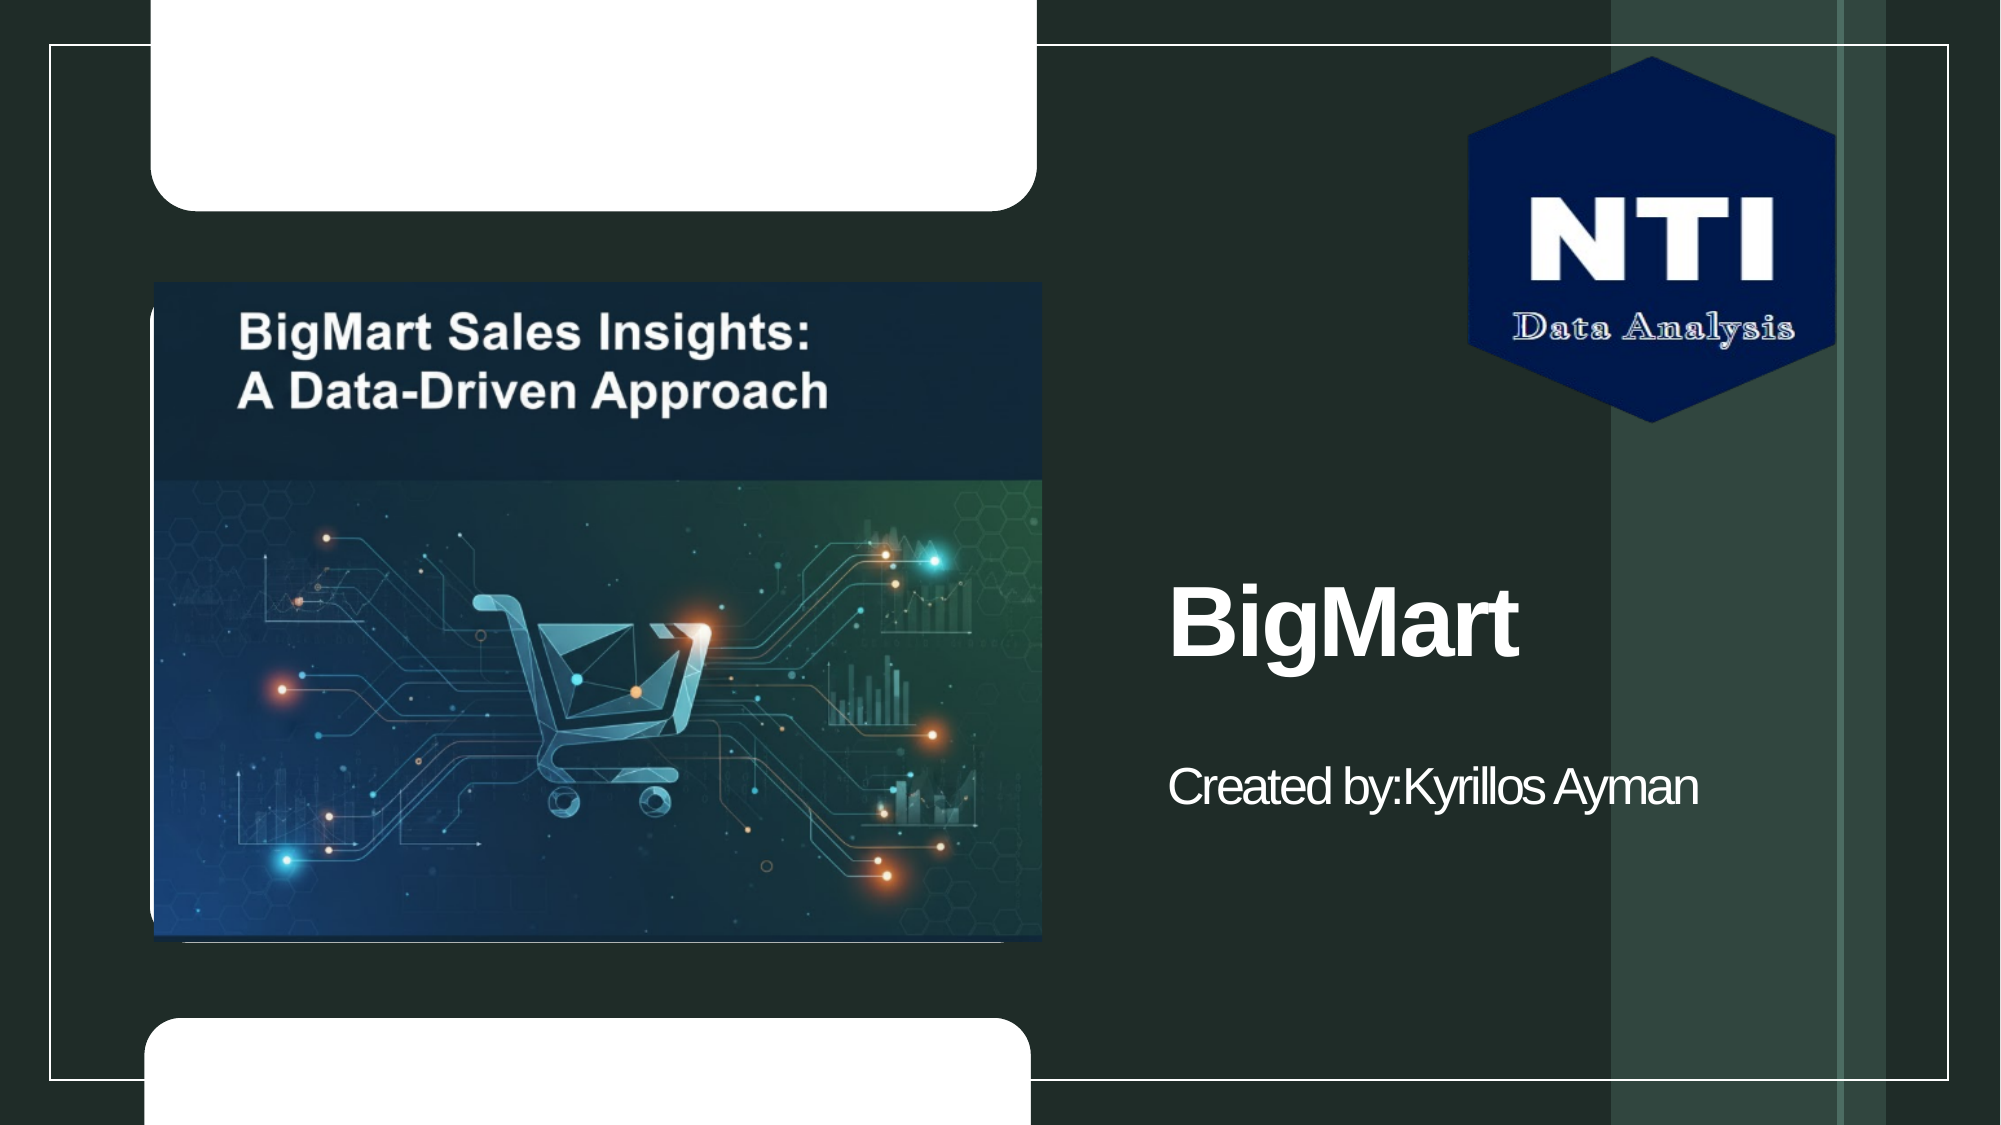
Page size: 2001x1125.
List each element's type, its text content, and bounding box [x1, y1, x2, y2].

text_box Created by:Kyrillos Ayman [1152, 684, 1847, 823]
picture [1428, 23, 1904, 483]
title BigMart [1152, 76, 1845, 684]
picture [153, 282, 1043, 942]
